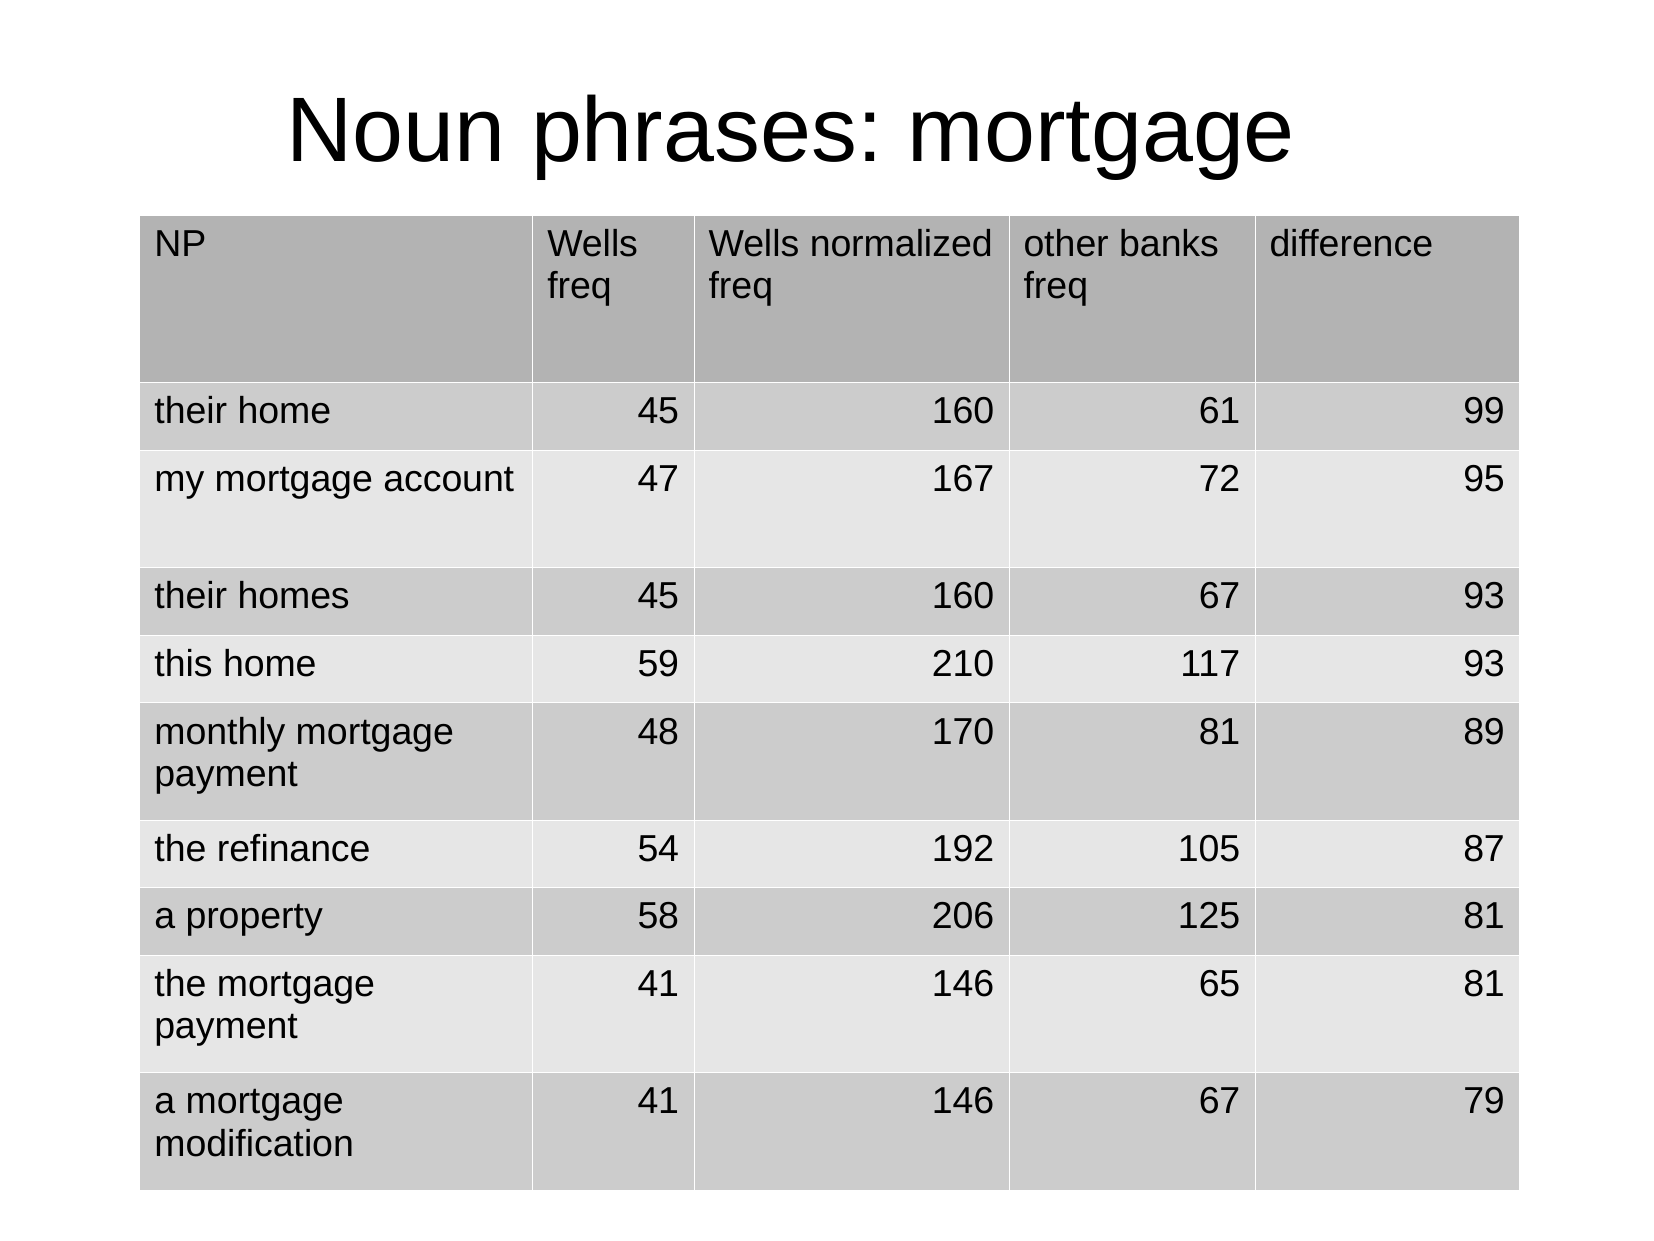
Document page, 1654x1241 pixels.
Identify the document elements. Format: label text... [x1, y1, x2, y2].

table_header Wells freq [533, 216, 694, 382]
table_cell 95 [1256, 451, 1519, 567]
table_cell 206 [695, 888, 1009, 955]
table_cell 192 [695, 821, 1009, 887]
table_cell 160 [695, 383, 1009, 450]
table_cell 45 [533, 383, 694, 450]
table_cell 89 [1256, 703, 1519, 820]
table_cell 59 [533, 636, 694, 702]
table_header Wells normalized freq [695, 216, 1009, 382]
table_cell 58 [533, 888, 694, 955]
table_cell 93 [1256, 568, 1519, 635]
table_cell 93 [1256, 636, 1519, 702]
table_cell 87 [1256, 821, 1519, 887]
table_cell a property [140, 888, 532, 955]
table_cell 67 [1010, 568, 1255, 635]
table_cell 81 [1256, 956, 1519, 1072]
table_cell their homes [140, 568, 532, 635]
table_cell the refinance [140, 821, 532, 887]
table_cell 72 [1010, 451, 1255, 567]
table_cell 67 [1010, 1073, 1255, 1190]
table_cell 210 [695, 636, 1009, 702]
table_cell 170 [695, 703, 1009, 820]
table_cell 45 [533, 568, 694, 635]
table_cell 146 [695, 956, 1009, 1072]
table_cell 41 [533, 1073, 694, 1190]
table_cell 81 [1256, 888, 1519, 955]
table_cell the mortgage payment [140, 956, 532, 1072]
table_header difference [1256, 216, 1519, 382]
table_cell 105 [1010, 821, 1255, 887]
table_cell their home [140, 383, 532, 450]
table_cell 65 [1010, 956, 1255, 1072]
table_cell 47 [533, 451, 694, 567]
table_cell my mortgage account [140, 451, 532, 567]
table_cell 41 [533, 956, 694, 1072]
table_cell 79 [1256, 1073, 1519, 1190]
table_cell 160 [695, 568, 1009, 635]
table_cell 117 [1010, 636, 1255, 702]
table_cell 81 [1010, 703, 1255, 820]
table_cell 167 [695, 451, 1009, 567]
title Noun phrases: mortgage [82, 49, 1501, 211]
table_cell 146 [695, 1073, 1009, 1190]
table_cell 125 [1010, 888, 1255, 955]
table_cell a mortgage modification [140, 1073, 532, 1190]
table_cell this home [140, 636, 532, 702]
table_header other banks freq [1010, 216, 1255, 382]
table_cell 61 [1010, 383, 1255, 450]
table_cell 54 [533, 821, 694, 887]
table_header NP [140, 216, 532, 382]
table_cell 99 [1256, 383, 1519, 450]
table_cell monthly mortgage payment [140, 703, 532, 820]
table_cell 48 [533, 703, 694, 820]
